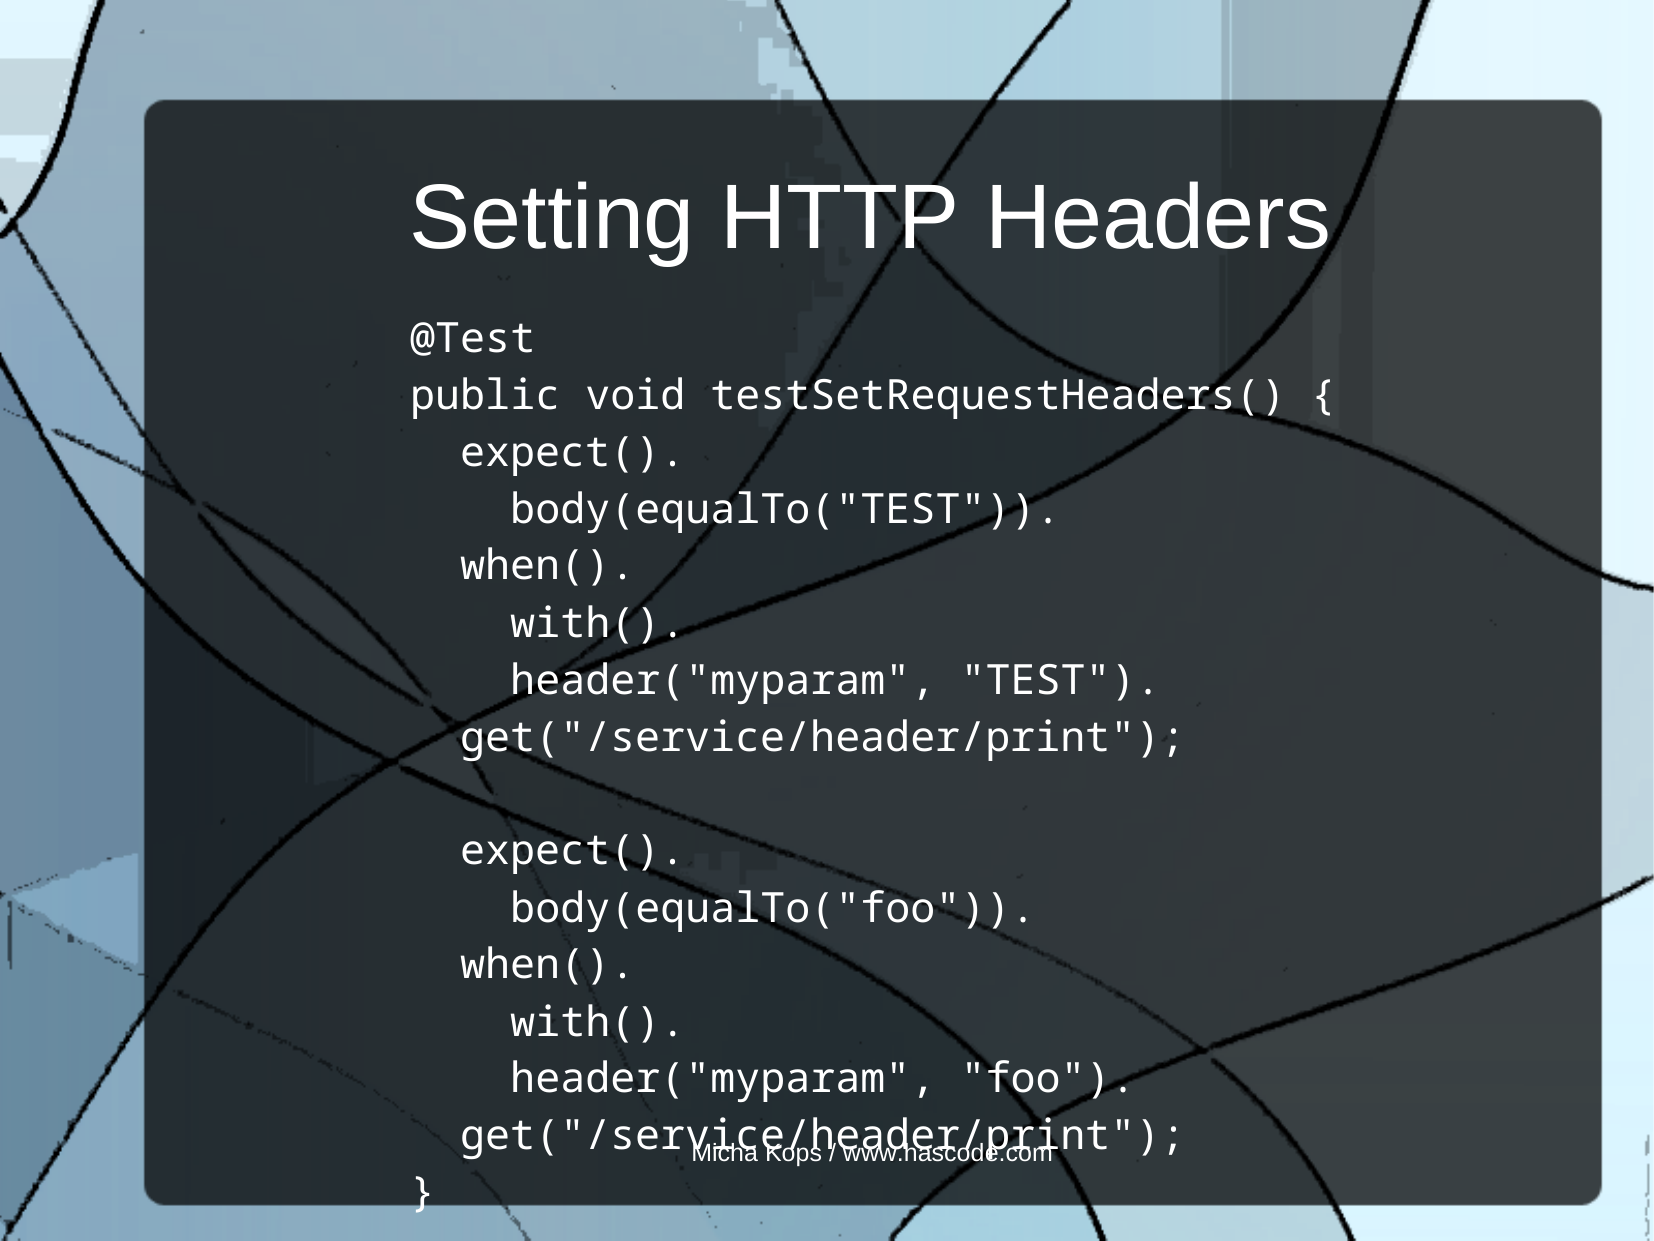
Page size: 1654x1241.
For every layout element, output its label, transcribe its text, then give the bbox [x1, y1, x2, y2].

title Setting HTTP Headers [159, 108, 1583, 325]
text_box @Test public void testSetRequestHeaders() { expect(). body(equalTo("TEST")). when(). with(). header("myparam", "TEST"). get("/service/header/print"); expect(). body(equalTo("foo")). when(). with(). header("myparam", "foo"). get("/service/header/print"); } [395, 300, 1351, 1067]
picture [0, 0, 1654, 1241]
